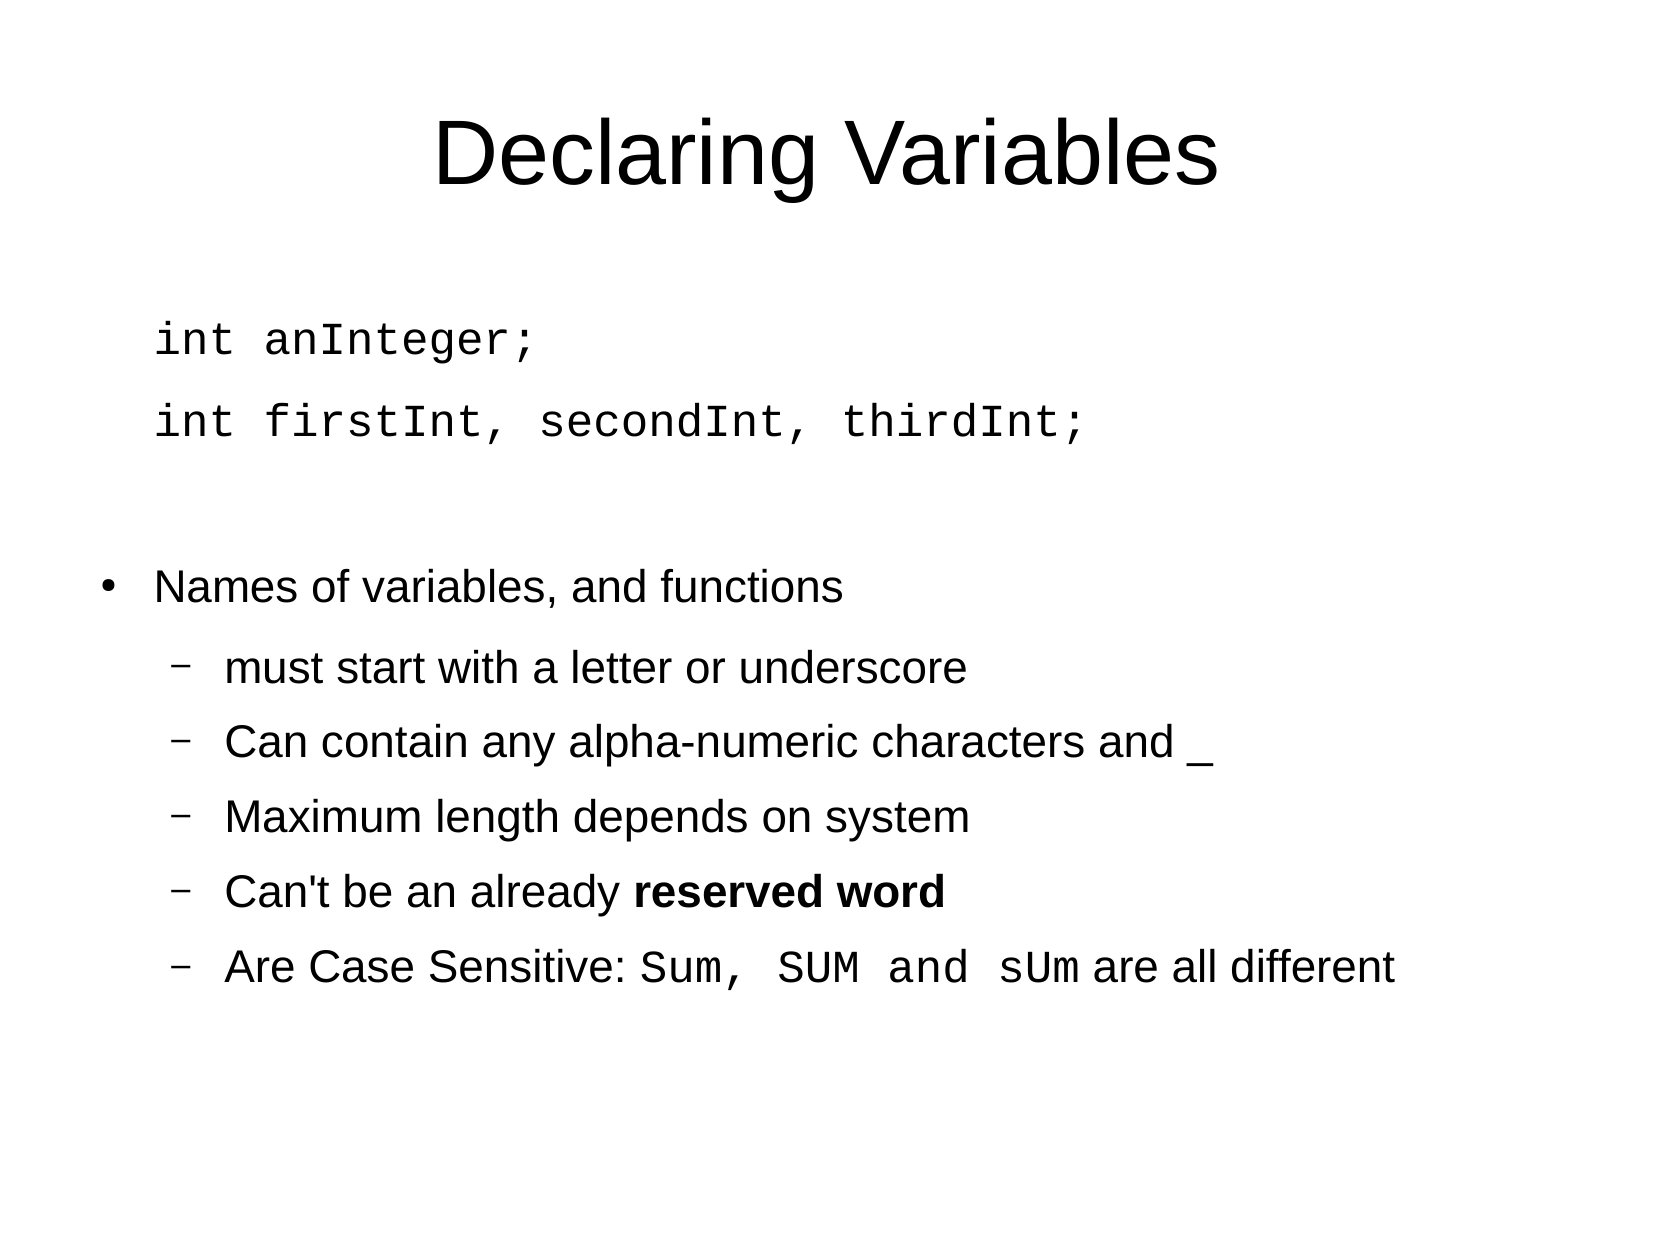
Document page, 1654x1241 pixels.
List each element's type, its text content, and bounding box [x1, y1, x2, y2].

list int anInteger; int firstInt, secondInt, thirdInt; Names of variables, and functions must start with a letter or underscore Can contain any alpha-numeric characters and _ Maximum length depends on system Can't be an already reserved word Are Case Sensitive: Sum, SUM and sUm are all different [82, 236, 1538, 1146]
title Declaring Variables [82, 49, 1571, 257]
